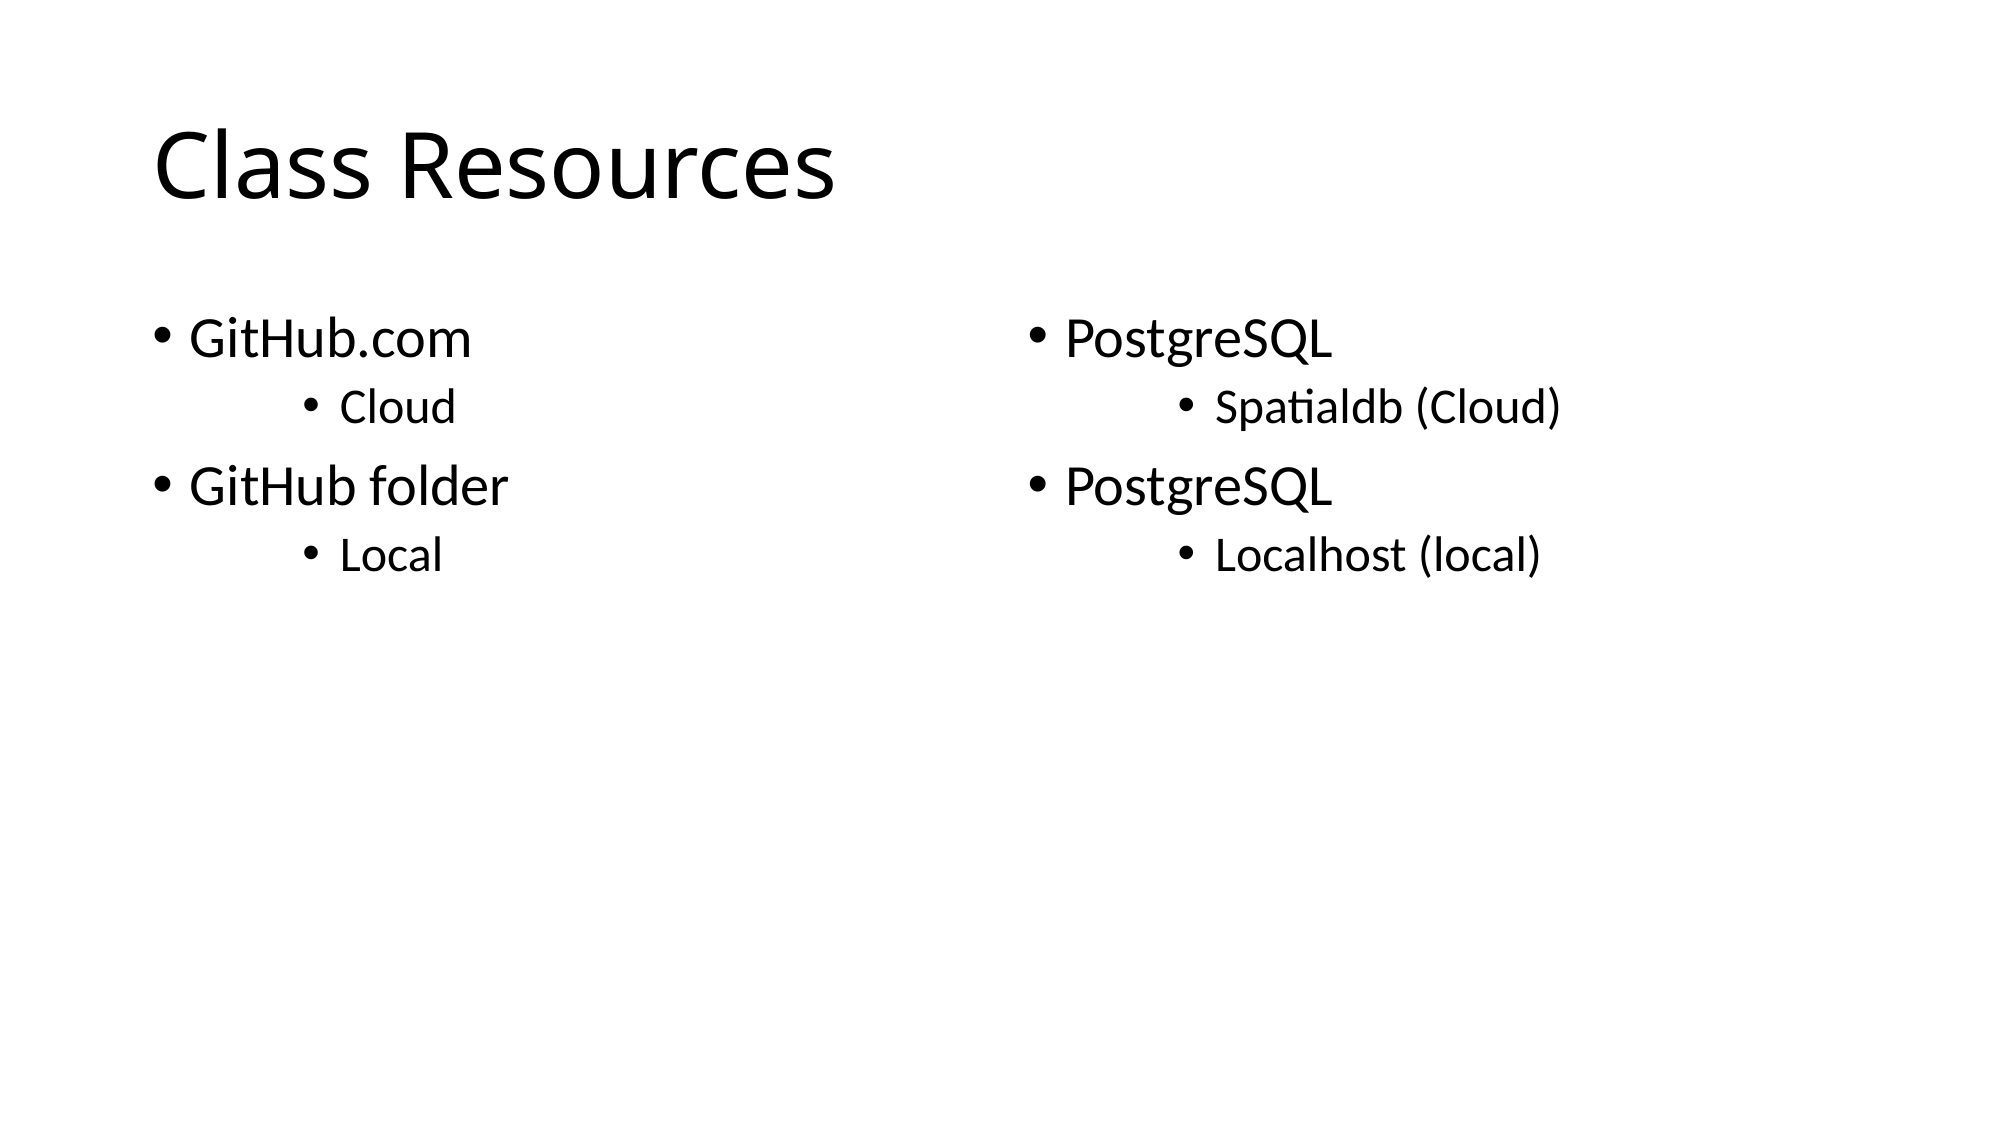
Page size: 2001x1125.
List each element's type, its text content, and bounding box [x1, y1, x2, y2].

title Class Resources [137, 59, 1863, 278]
list GitHub.com Cloud GitHub folder Local [137, 299, 988, 1014]
list PostgreSQL Spatialdb (Cloud) PostgreSQL Localhost (local) [1012, 299, 1863, 1014]
